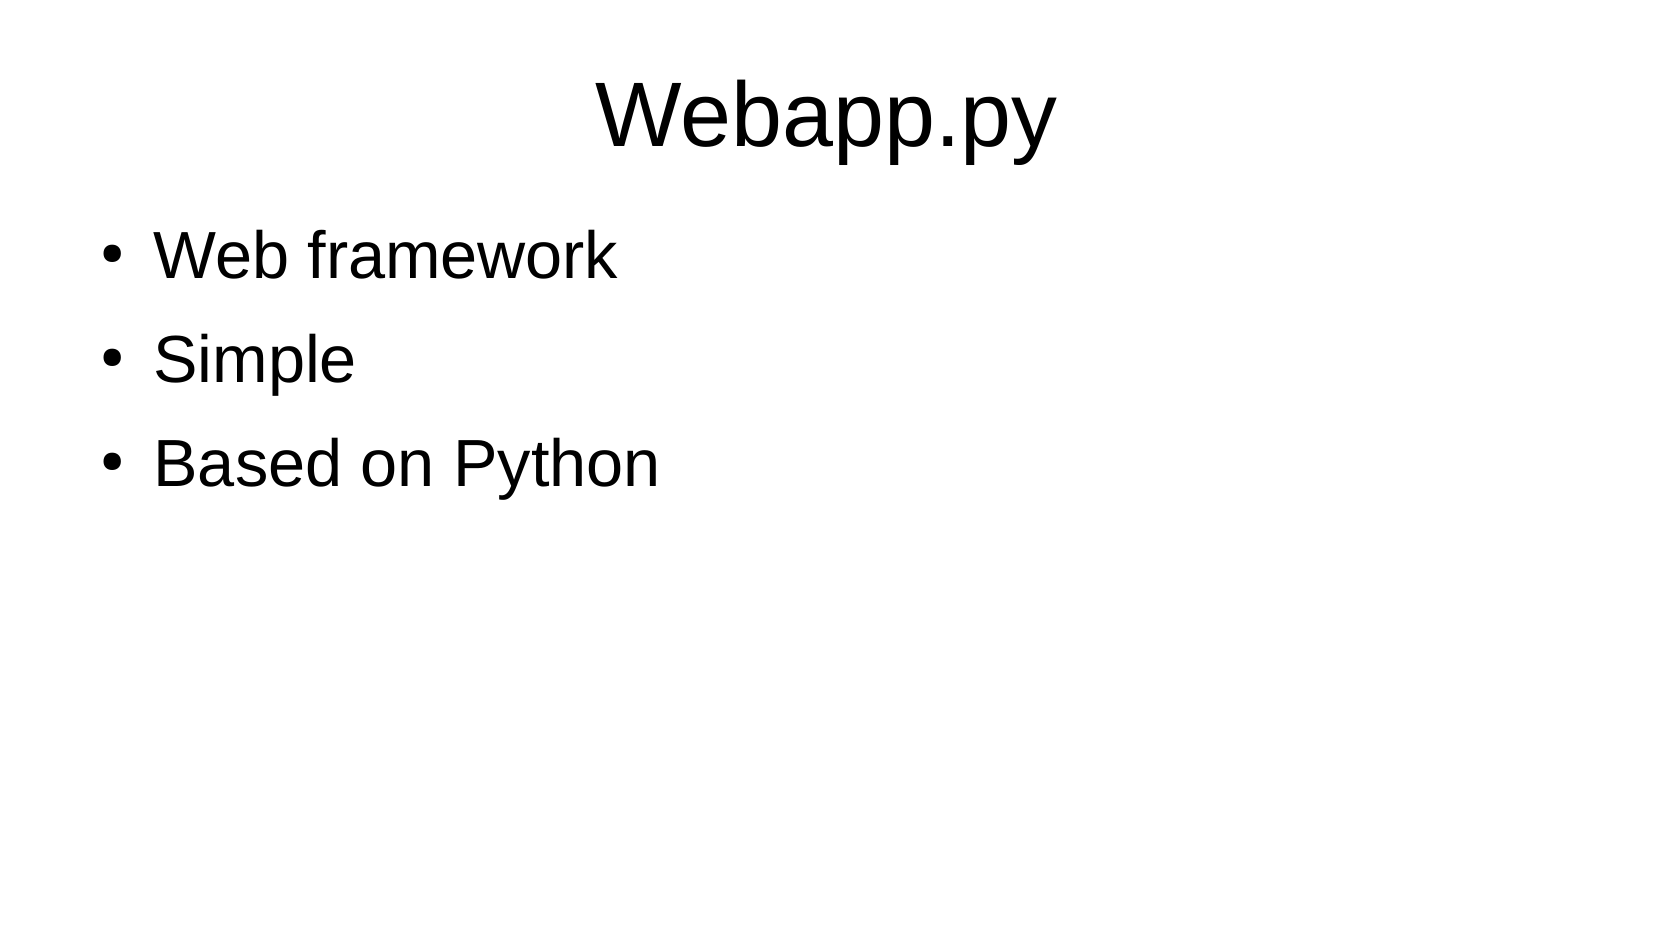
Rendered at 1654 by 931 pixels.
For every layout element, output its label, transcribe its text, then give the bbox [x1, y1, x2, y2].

list Web framework Simple Based on Python [82, 217, 1571, 758]
title Webapp.py [82, 37, 1571, 193]
